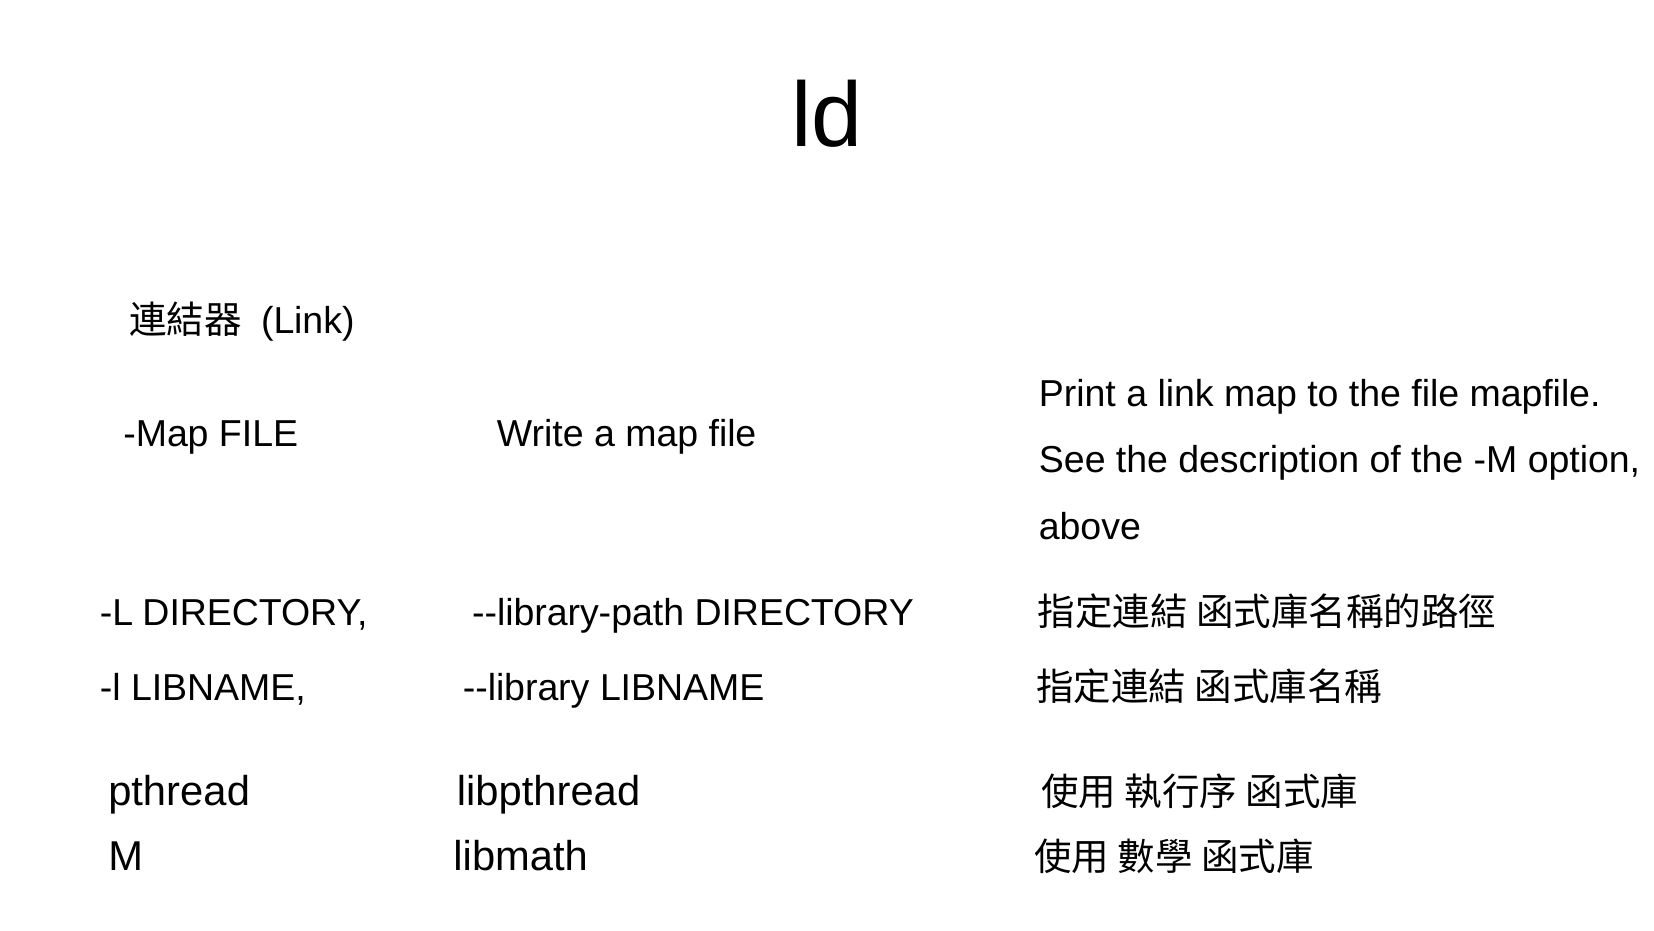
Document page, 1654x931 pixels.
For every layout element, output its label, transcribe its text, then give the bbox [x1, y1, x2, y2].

text_box M libmath 使用 數學 函式庫 [93, 819, 1421, 889]
title ld [82, 37, 1571, 193]
text_box -Map FILE Write a map file [108, 405, 784, 462]
text_box -l LIBNAME, --library LIBNAME 指定連結 函式庫名稱 [85, 649, 1496, 719]
text_box pthread libpthread 使用 執行序 函式庫 [93, 754, 1421, 819]
text_box -L DIRECTORY, --library-path DIRECTORY 指定連結 函式庫名稱的路徑 [85, 574, 1526, 644]
text_box 連結器 (Link) [114, 282, 1225, 352]
text_box Print a link map to the file mapfile. See the description of the -M option, above [1024, 364, 1654, 556]
